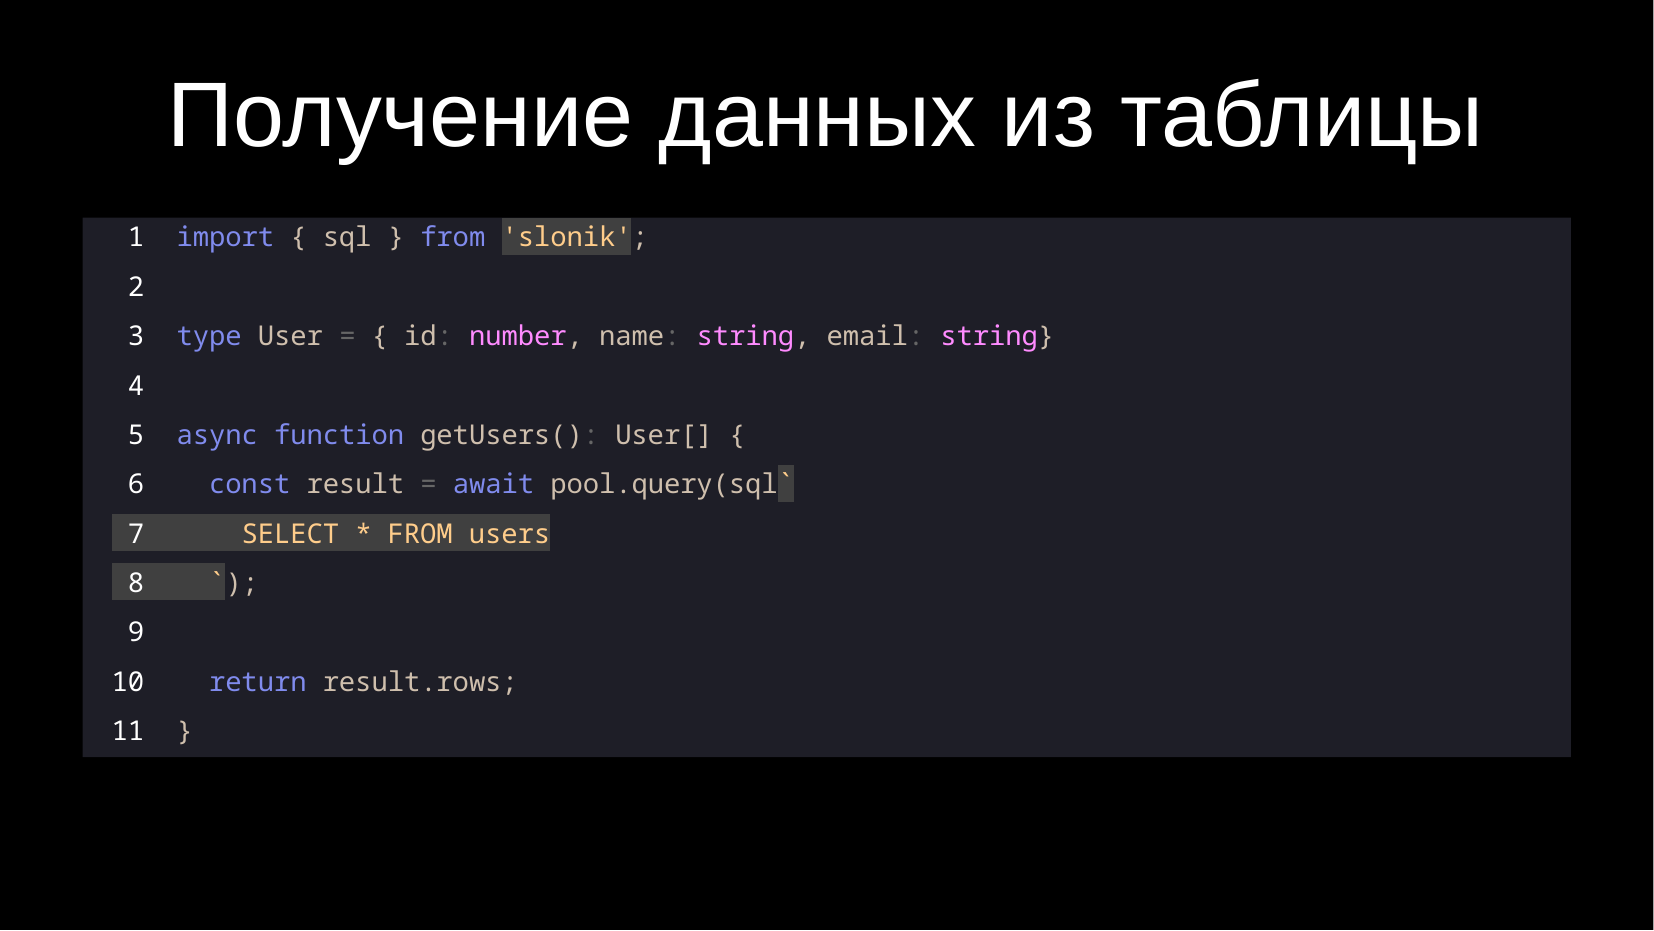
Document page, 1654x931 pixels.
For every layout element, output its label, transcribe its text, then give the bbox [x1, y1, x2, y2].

list 1 import { sql } from 'slonik'; 2 3 type User = { id: number, name: string, email: string} 4 5 async function getUsers(): User[] { 6 const result = await pool.query(sql` 7 SELECT * FROM users 8 `); 9 10 return result.rows; 11 } [82, 217, 1571, 758]
title Получение данных из таблицы [82, 37, 1571, 193]
